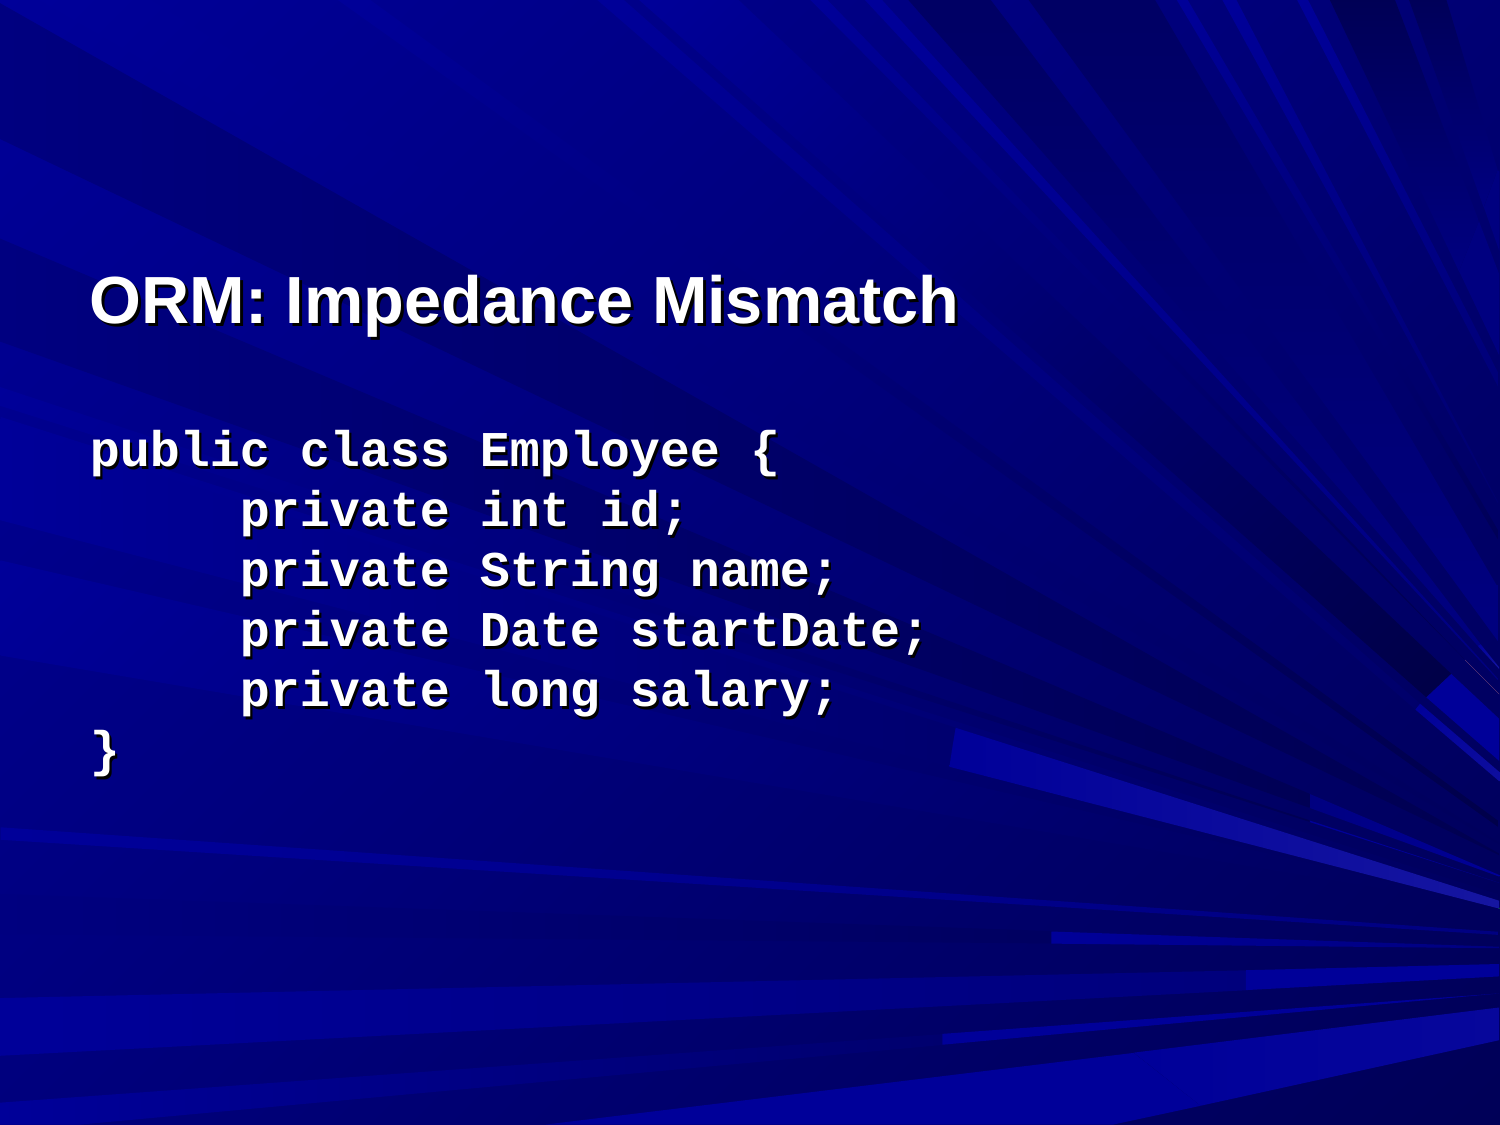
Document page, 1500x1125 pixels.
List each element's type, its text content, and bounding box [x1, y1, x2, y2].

title ORM: Impedance Mismatch public class Employee { private int id; private String name; private Date startDate; private long salary; } [75, 249, 1426, 785]
